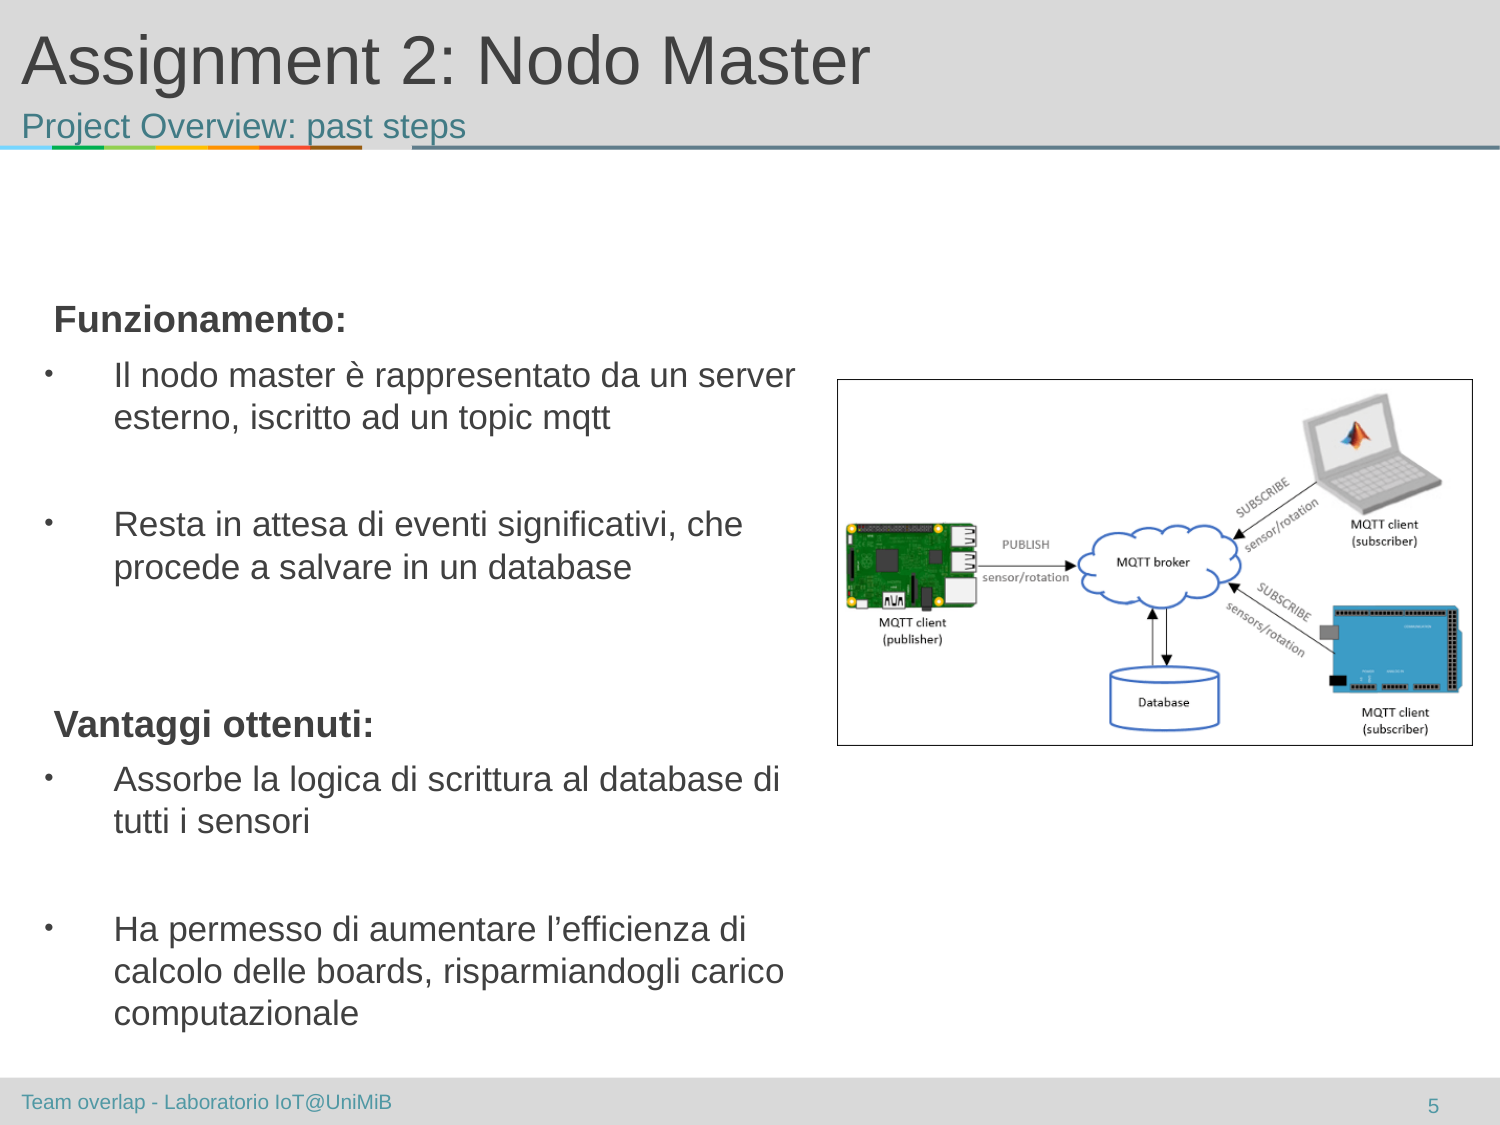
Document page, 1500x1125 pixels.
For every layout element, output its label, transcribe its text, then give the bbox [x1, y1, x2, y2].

text_box Vantaggi ottenuti: Assorbe la logica di scrittura al database di tutti i sensori Ha permesso di aumentare l’efficienza di calcolo delle boards, risparmiandogli carico computazionale [0, 692, 838, 1041]
list Project Overview: past steps [0, 92, 1500, 146]
footer Team overlap - Laboratorio IoT@UniMiB [0, 1090, 600, 1112]
slide_number 11 [1355, 1087, 1461, 1124]
title Assignment 2: Nodo Master [0, 0, 1500, 92]
picture [837, 379, 1473, 746]
text_box Funzionamento: Il nodo master è rappresentato da un server esterno, iscritto ad un topic mqtt Resta in attesa di eventi significativi, che procede a salvare in un database [0, 287, 819, 594]
